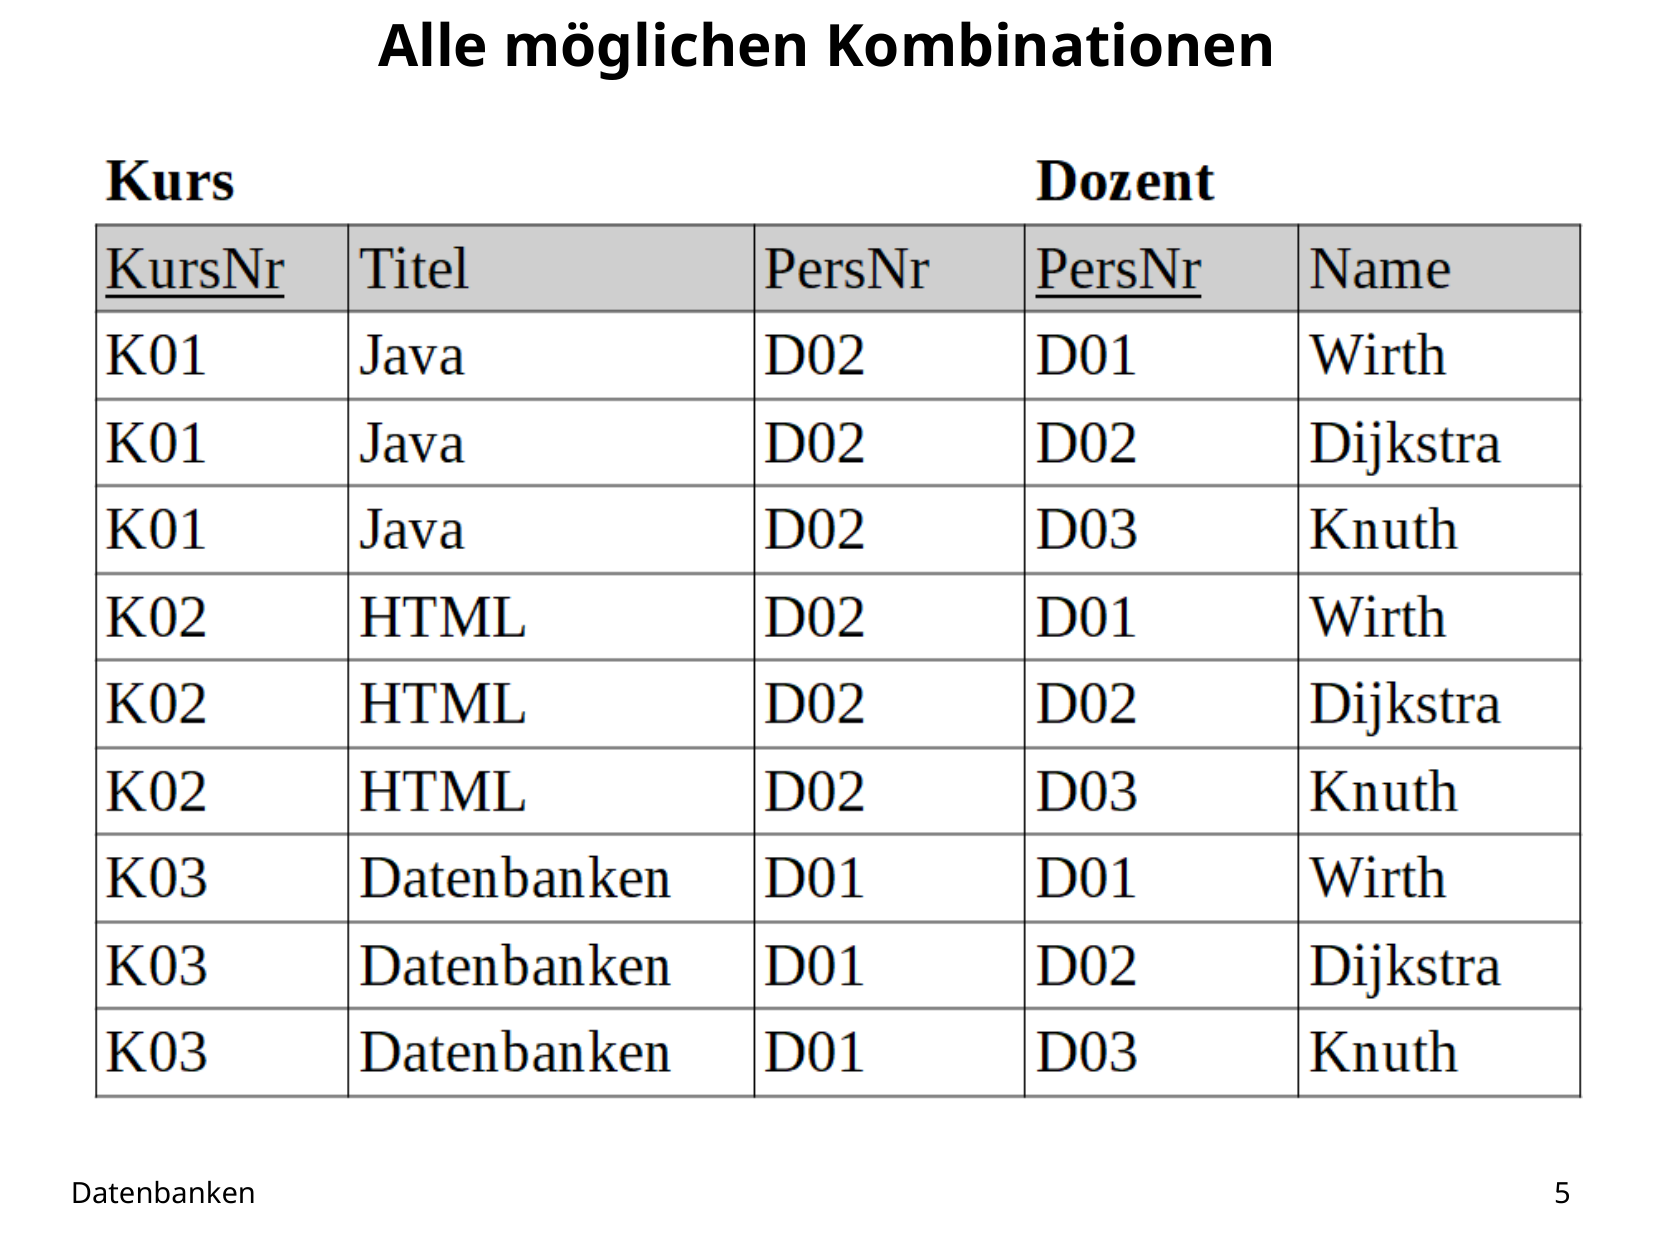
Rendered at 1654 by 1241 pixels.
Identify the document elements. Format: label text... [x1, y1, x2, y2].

picture [94, 159, 1583, 1100]
title Alle möglichen Kombinationen [0, 5, 1654, 83]
